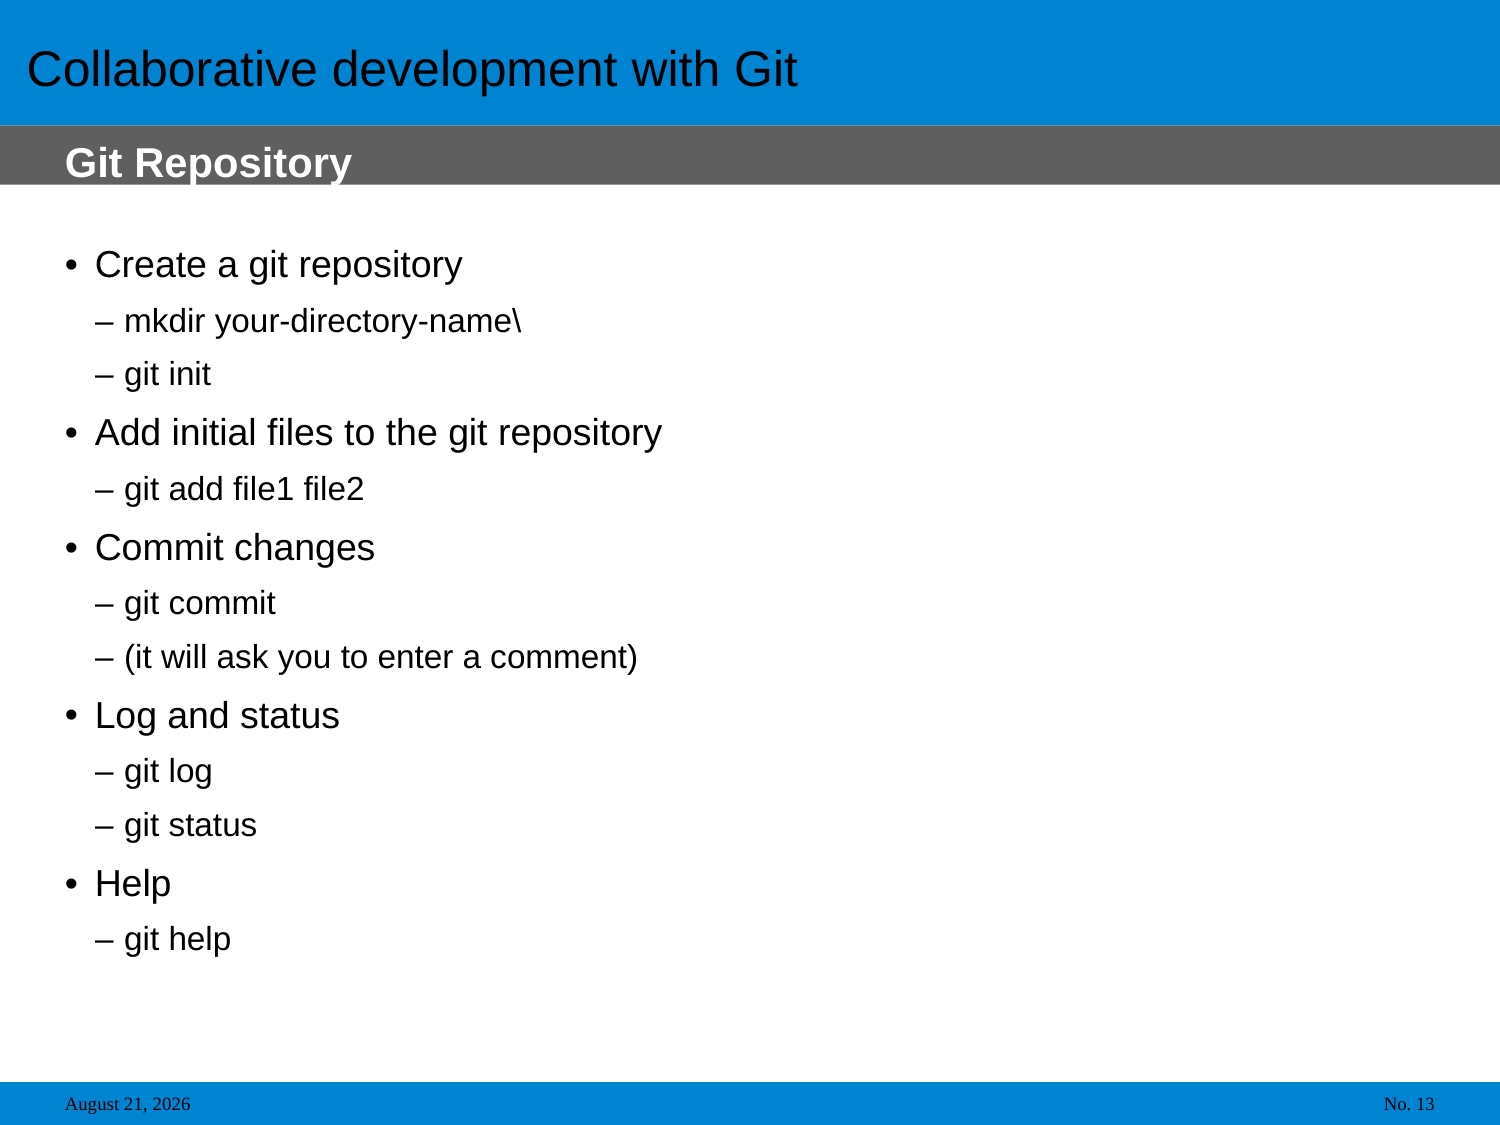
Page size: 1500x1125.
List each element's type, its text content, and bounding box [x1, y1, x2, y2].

list Create a git repository mkdir your-directory-name\ git init Add initial files to the git repository git add file1 file2 Commit changes git commit (it will ask you to enter a comment) Log and status git log git status Help git help [64, 243, 1436, 972]
title Git Repository [64, 139, 1436, 187]
